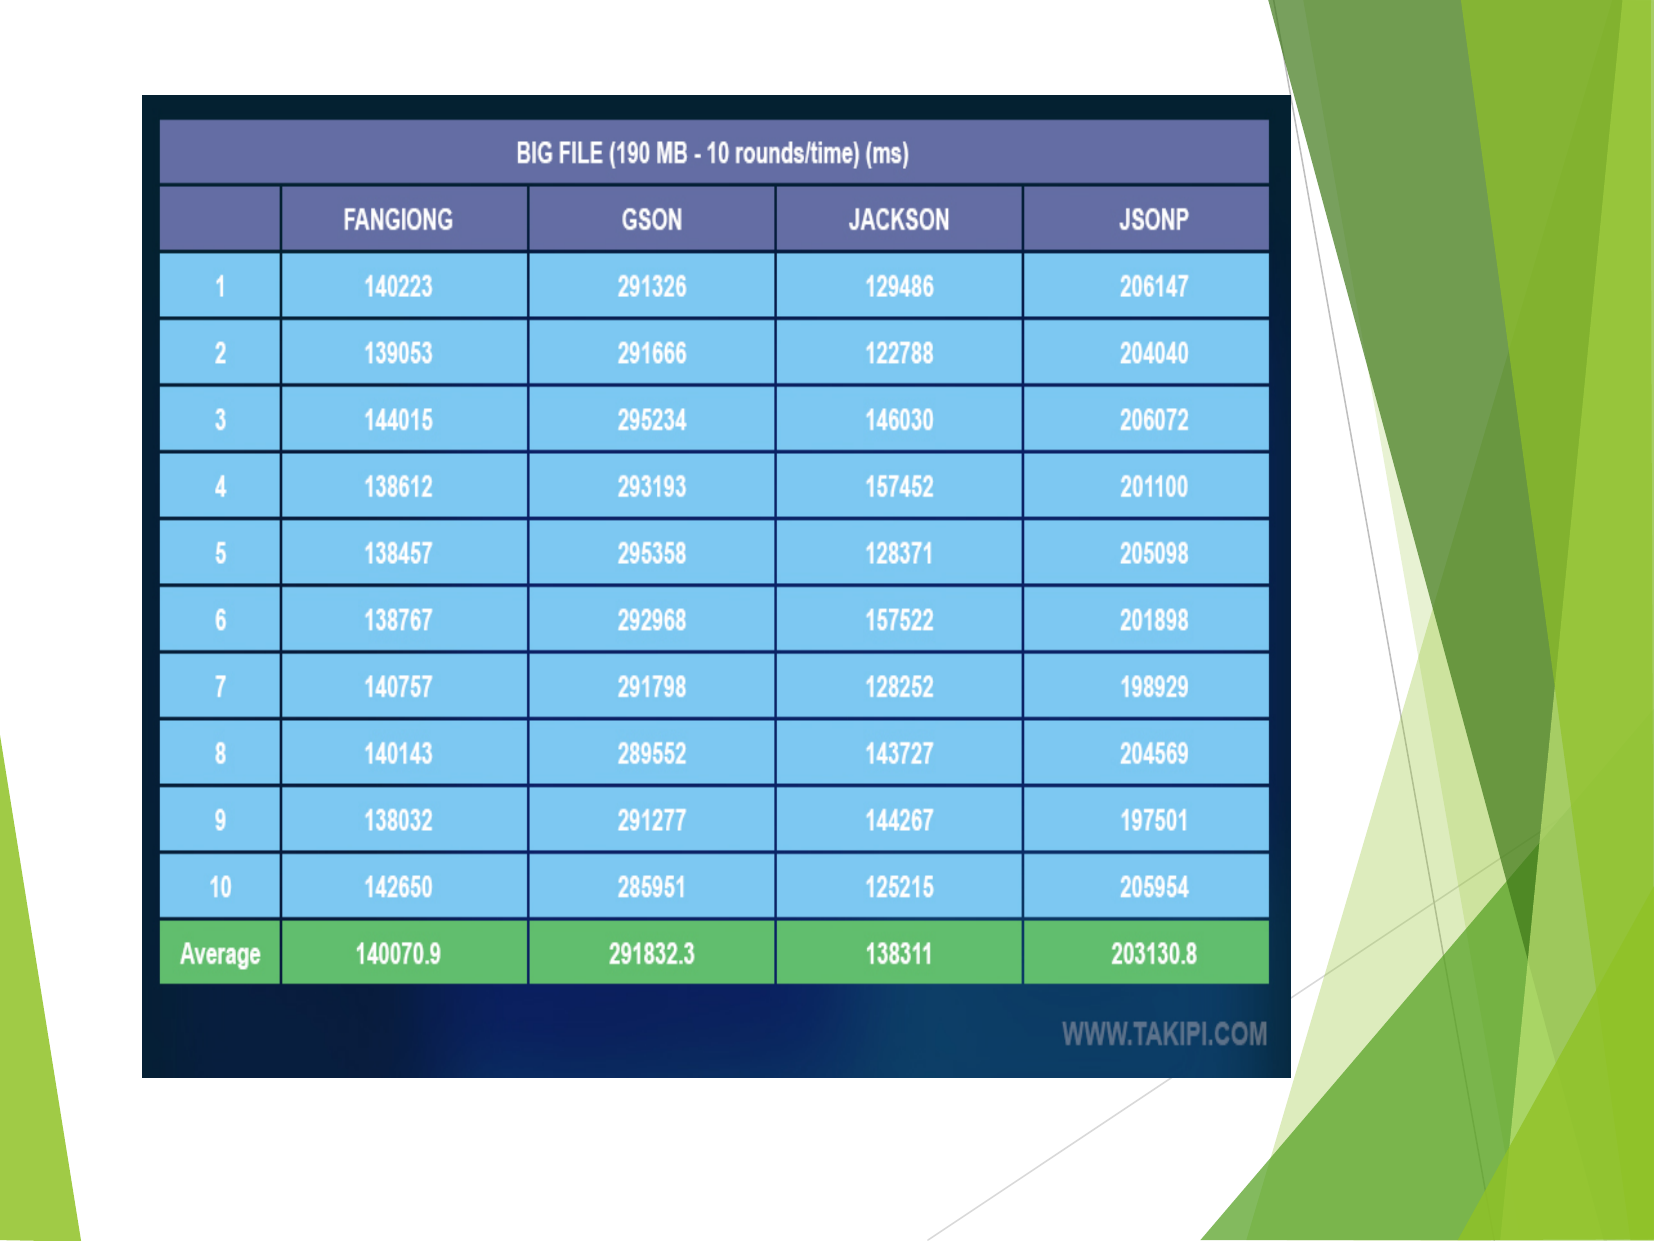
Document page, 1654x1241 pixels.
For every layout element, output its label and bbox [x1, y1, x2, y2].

picture [142, 95, 1291, 1078]
